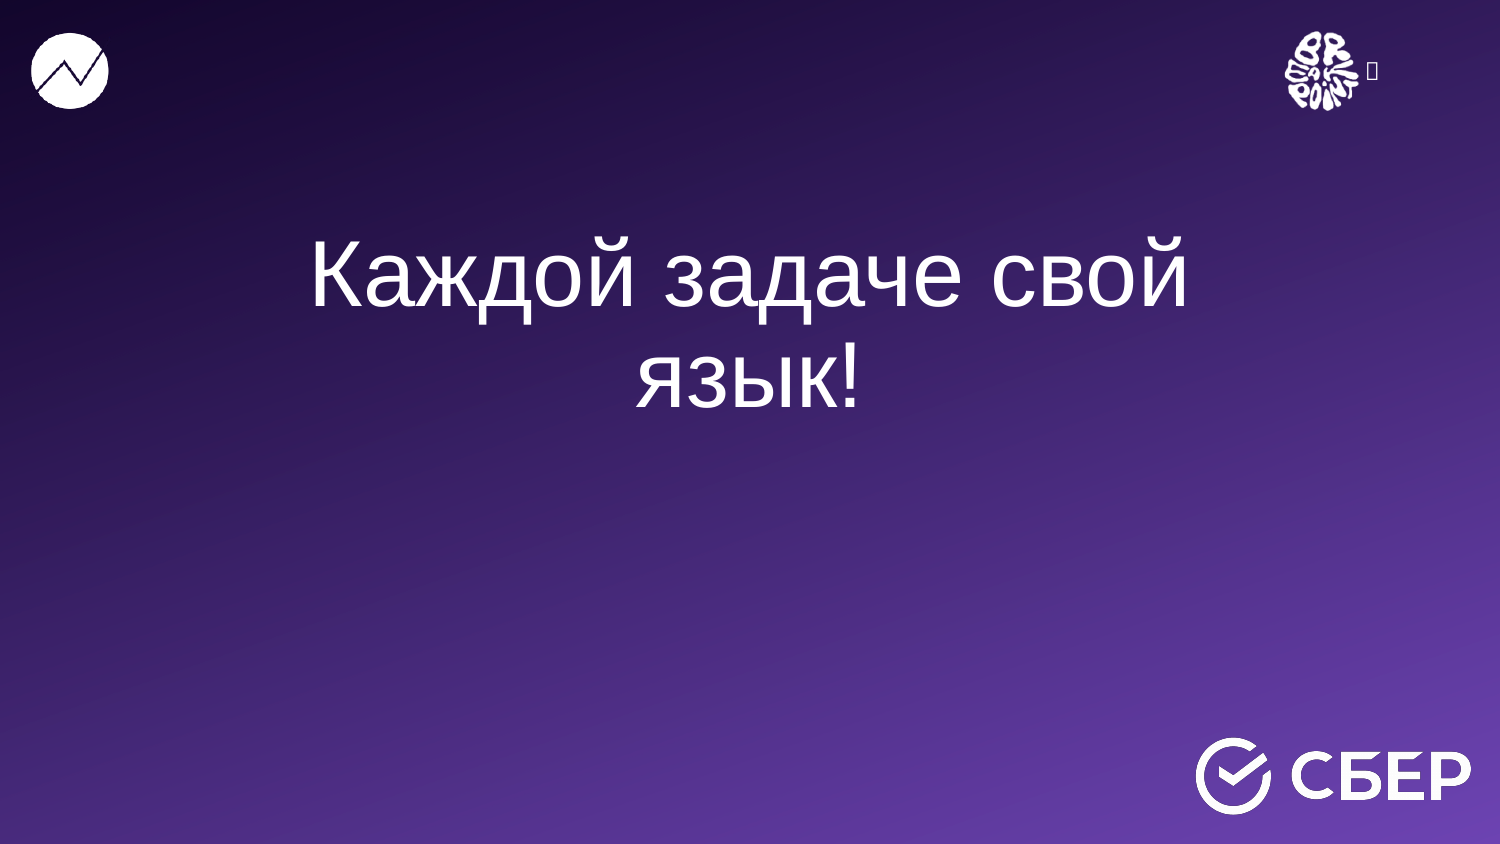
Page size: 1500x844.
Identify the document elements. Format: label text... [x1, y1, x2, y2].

title Каждой задаче свой язык! [187, 138, 1313, 432]
text_box 🐙 [1364, 36, 1489, 107]
picture [0, 0, 1500, 844]
